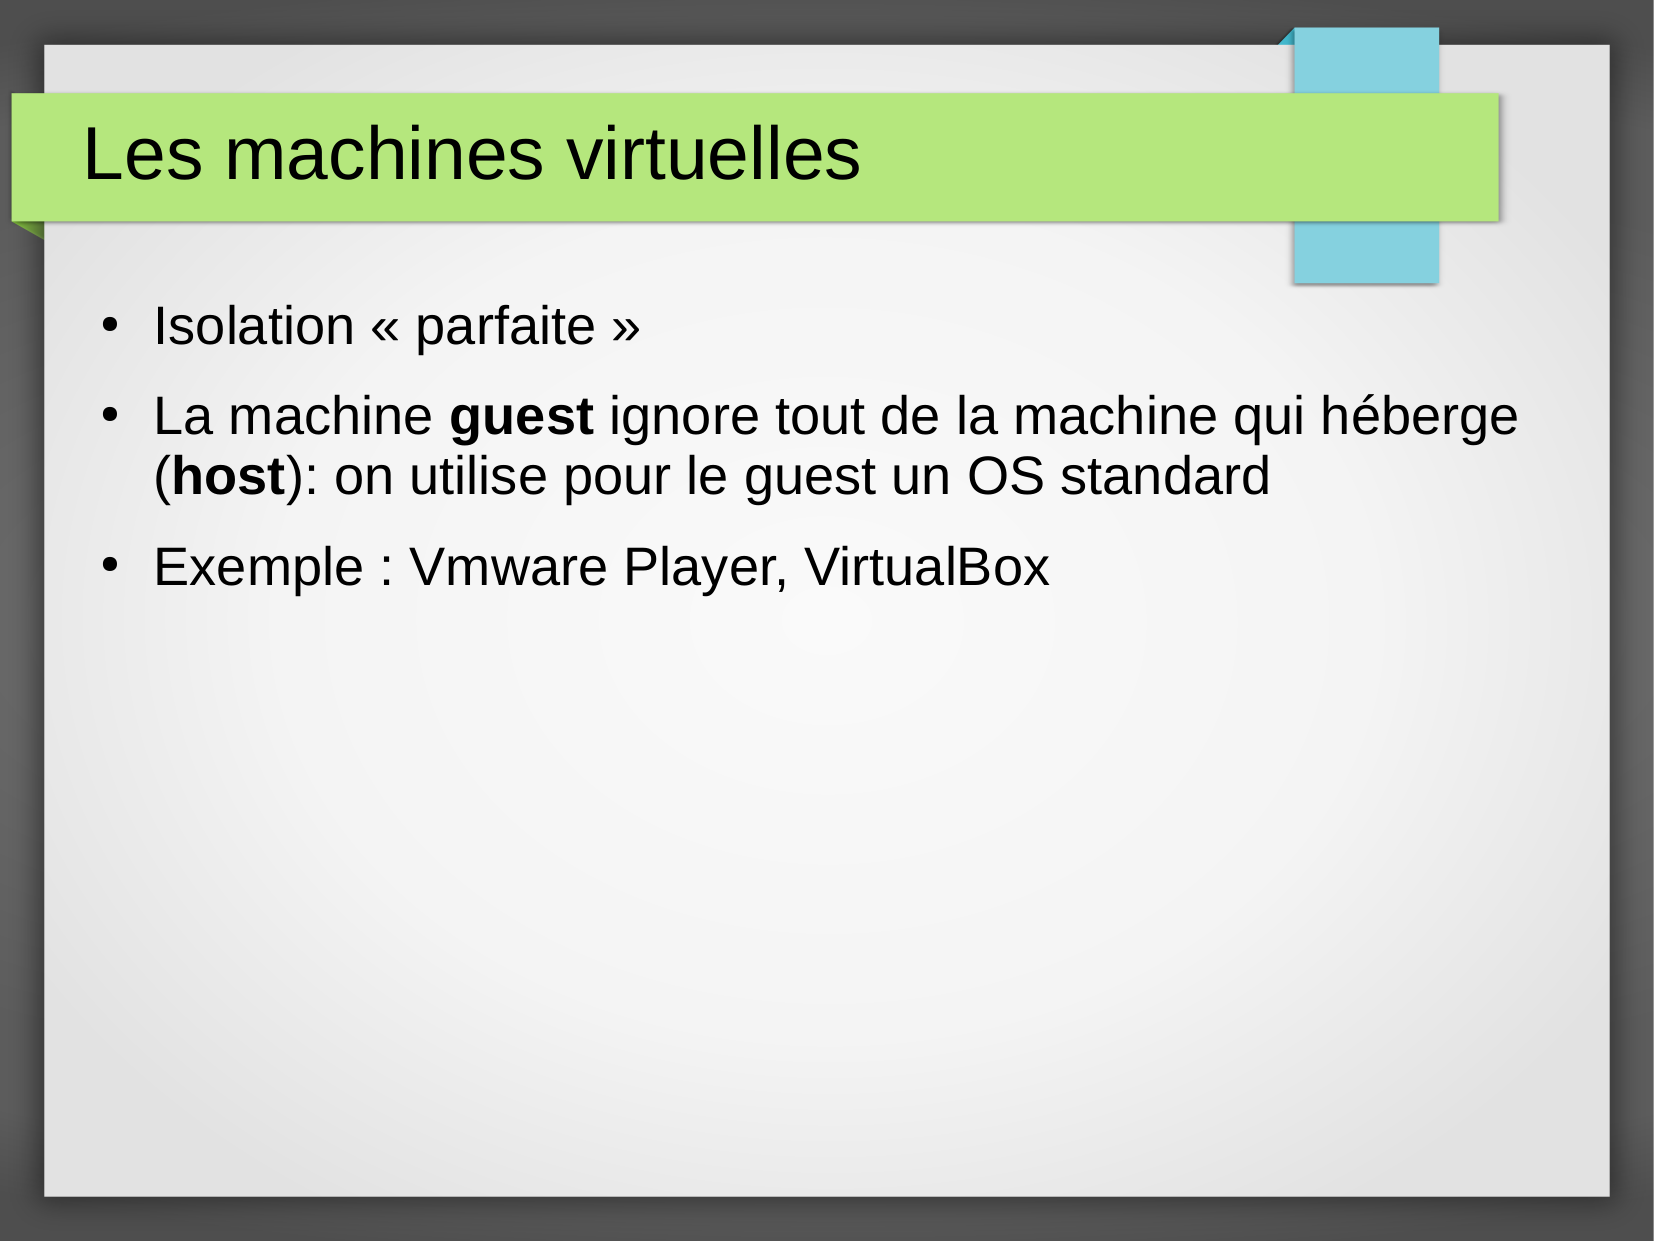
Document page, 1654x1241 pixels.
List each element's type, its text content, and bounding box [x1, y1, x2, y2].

title Les machines virtuelles [82, 94, 1264, 213]
picture [0, 0, 1654, 1241]
list Isolation « parfaite » La machine guest ignore tout de la machine qui héberge (host): on utilise pour le guest un OS standard Exemple : Vmware Player, VirtualBox [82, 295, 1571, 1015]
